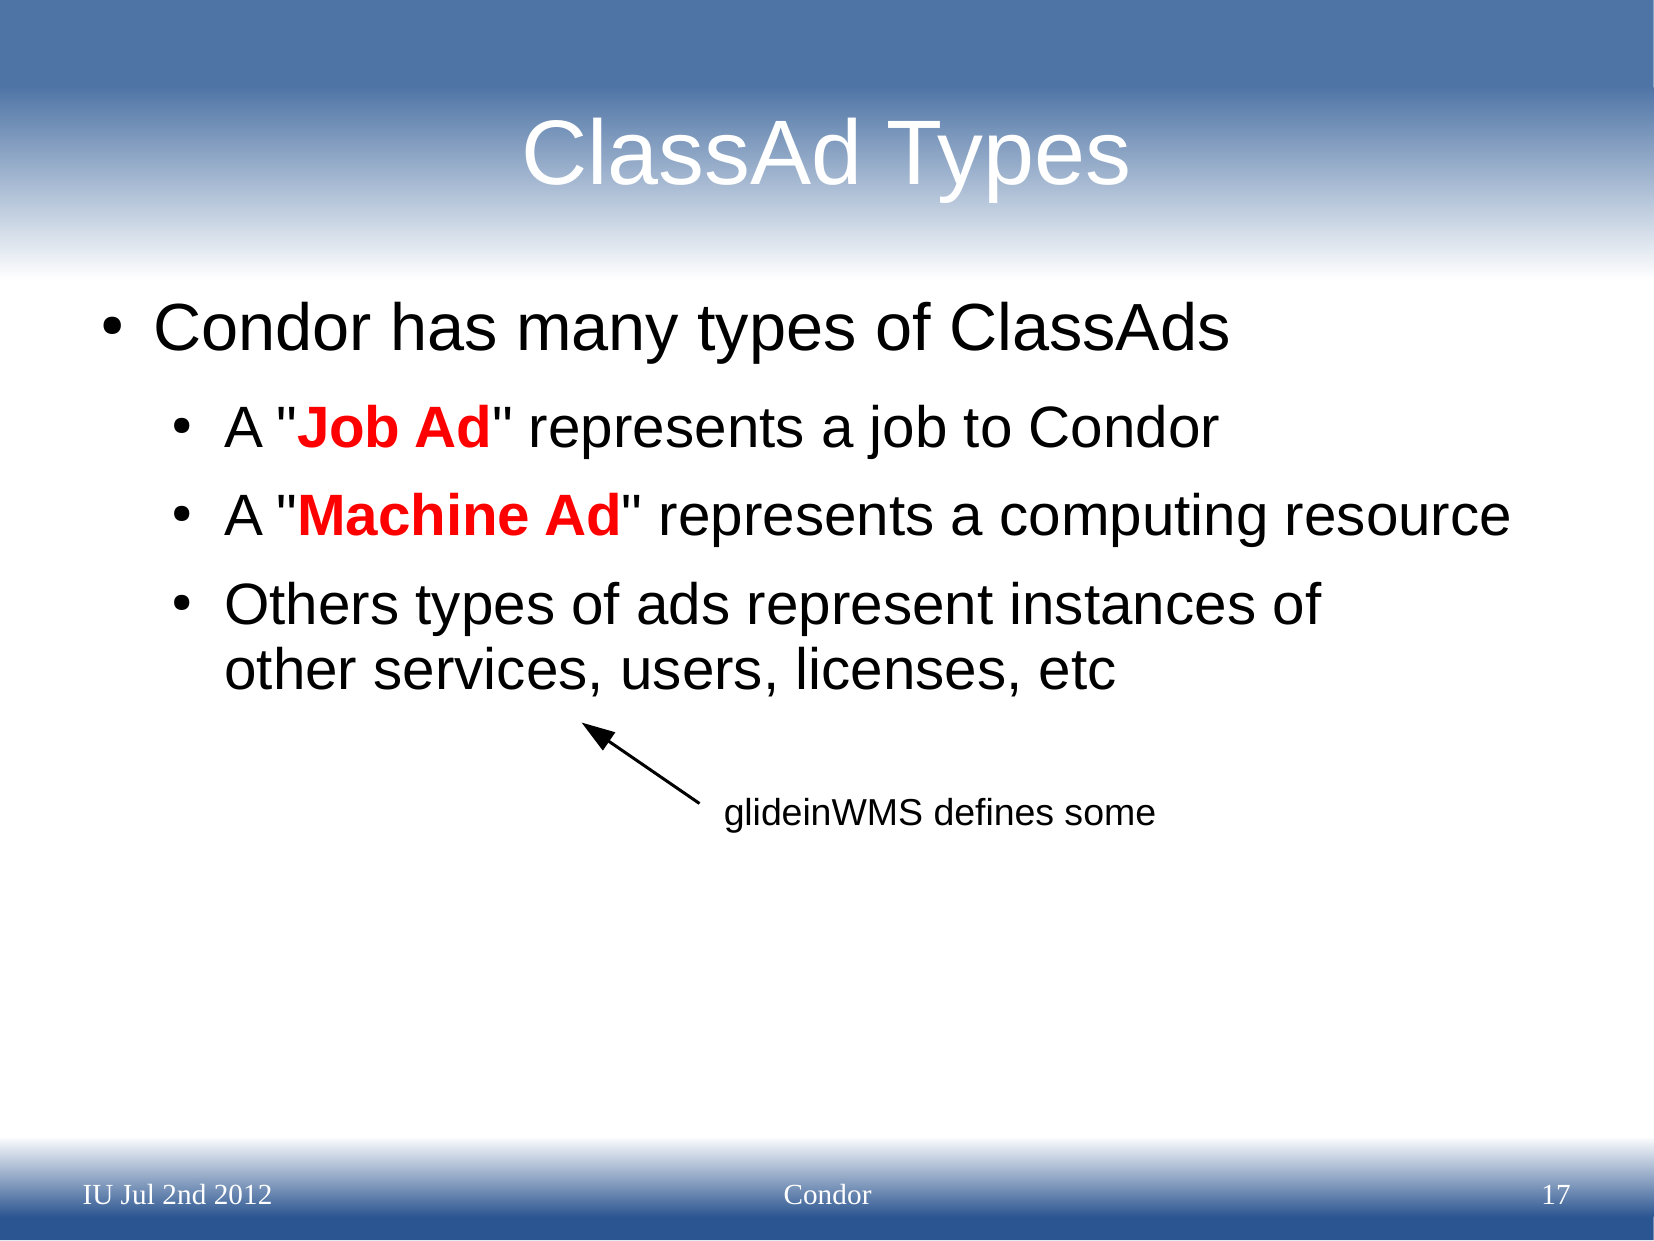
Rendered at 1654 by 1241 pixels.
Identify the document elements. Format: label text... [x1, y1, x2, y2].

list Condor has many types of ClassAds A "Job Ad" represents a job to Condor A "Machine Ad" represents a computing resource Others types of ads represent instances of other services, users, licenses, etc [82, 290, 1571, 1109]
text_box glideinWMS defines some [709, 784, 1173, 842]
title ClassAd Types [82, 56, 1571, 250]
